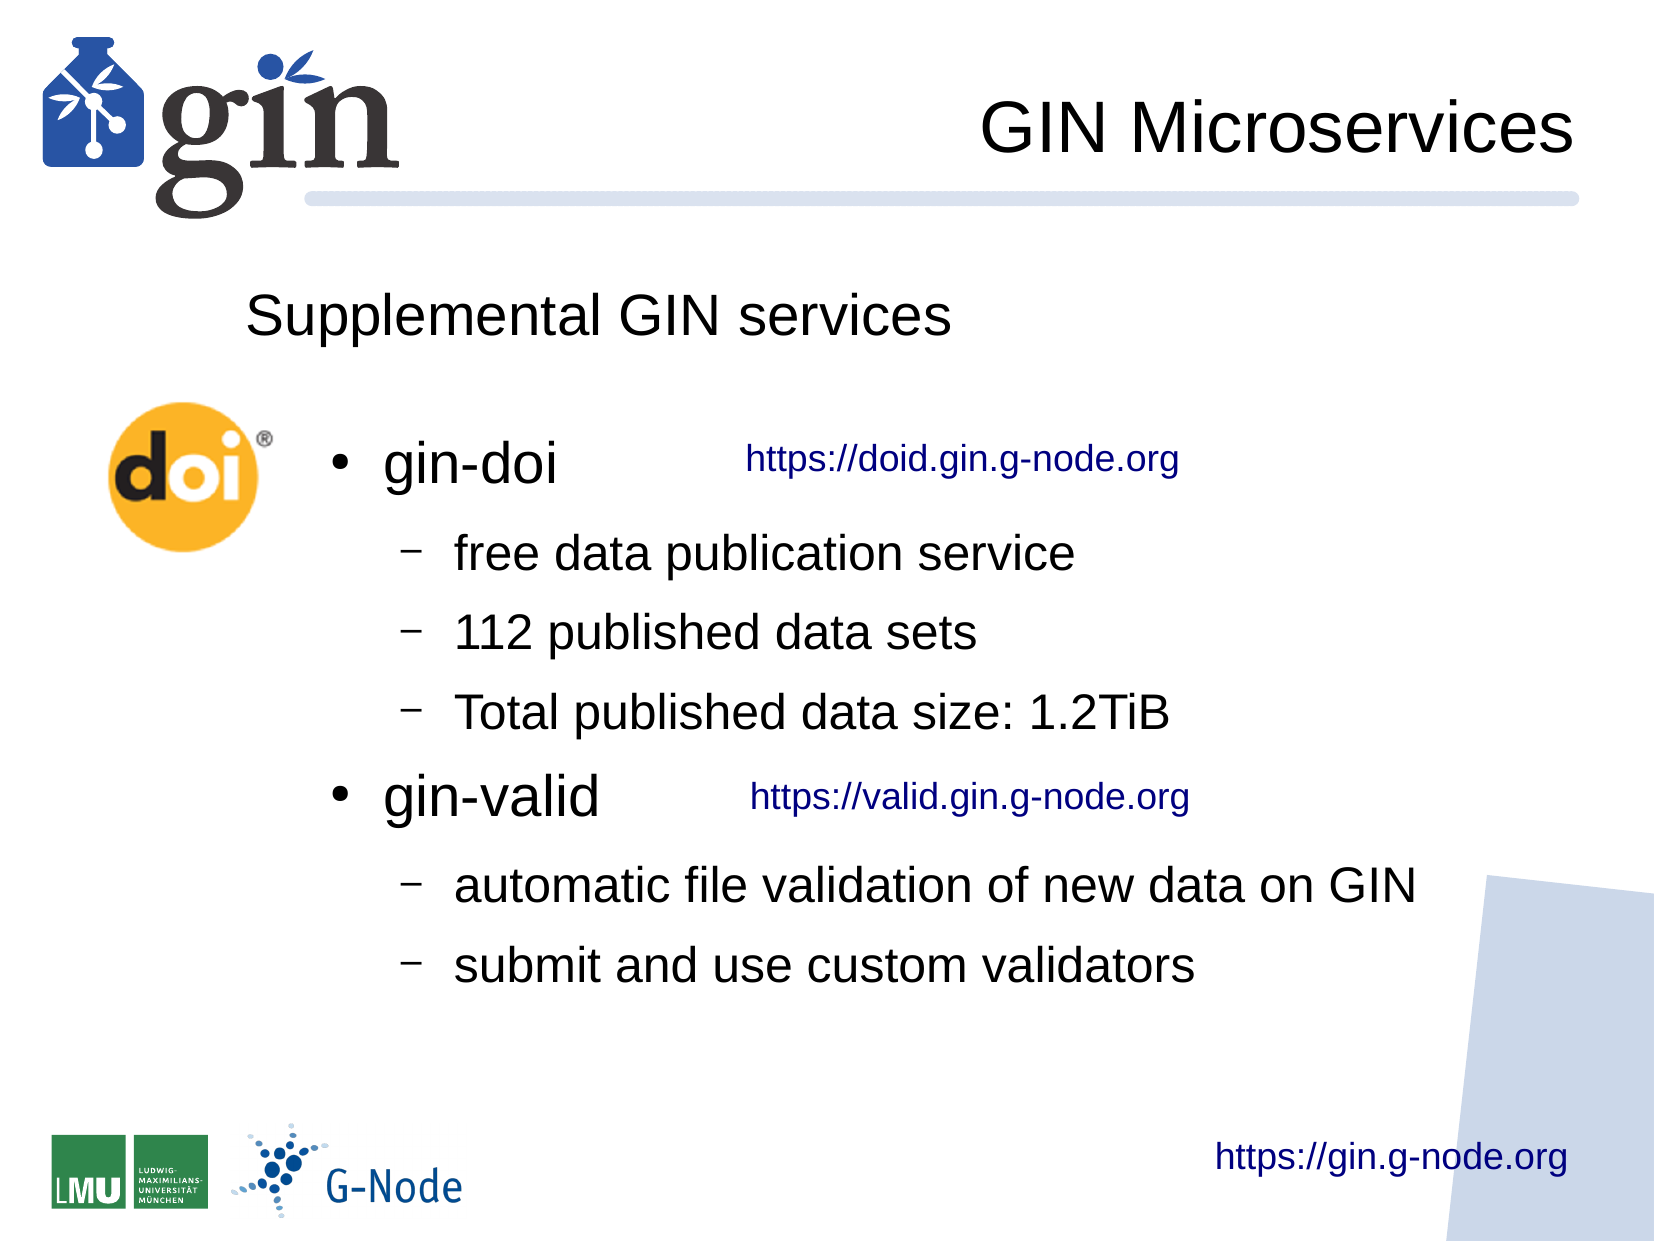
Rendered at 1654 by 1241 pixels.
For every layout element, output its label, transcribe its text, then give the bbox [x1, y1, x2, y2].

picture [230, 1123, 467, 1219]
text_box https://valid.gin.g-node.org [735, 768, 1250, 829]
text_box GIN Microservices [87, 30, 1576, 226]
picture [101, 397, 276, 557]
list gin-doi free data publication service 112 published data sets Total published data size: 1.2TiB gin-valid automatic file validation of new data on GIN submit and use custom validators [312, 430, 1456, 946]
list Supplemental GIN services [174, 282, 1458, 385]
text_box https://gin.g-node.org [1200, 1128, 1625, 1186]
picture [33, 30, 409, 224]
text_box https://doid.gin.g-node.org [730, 430, 1201, 503]
